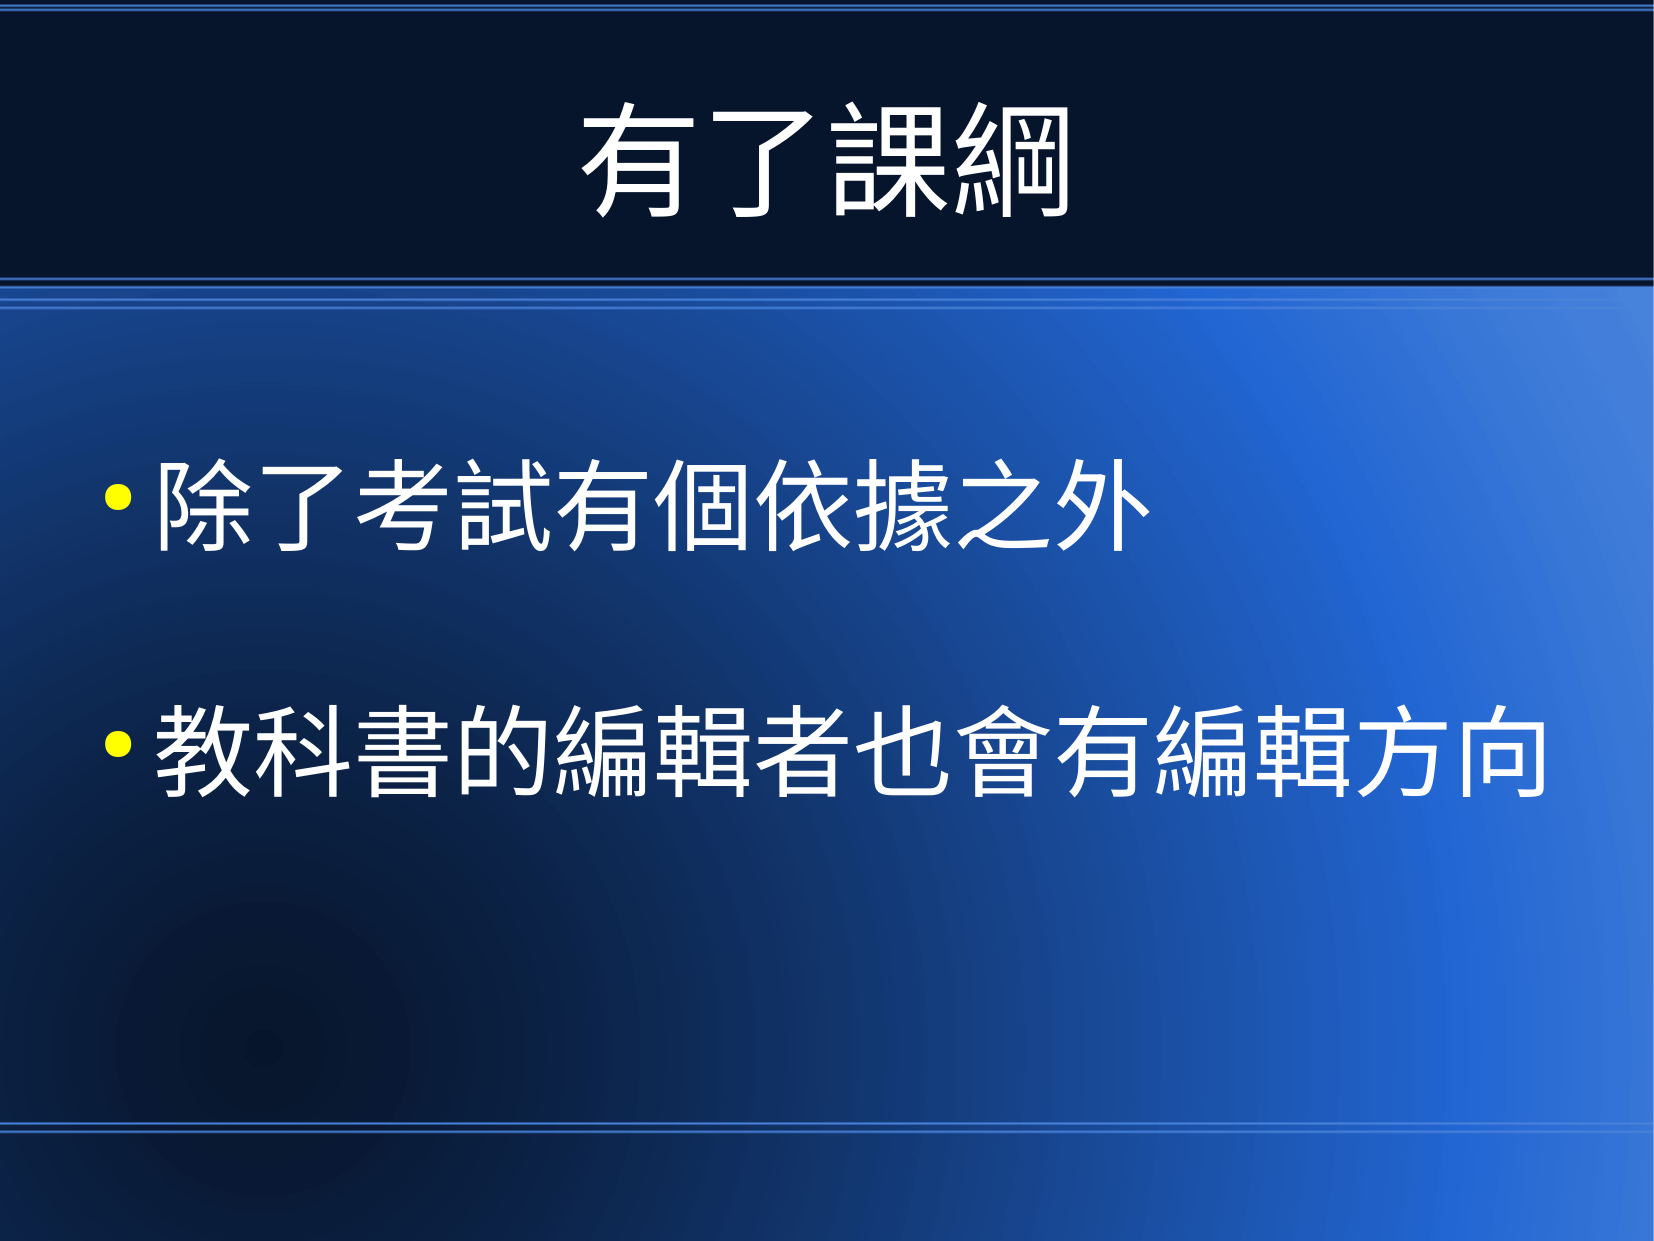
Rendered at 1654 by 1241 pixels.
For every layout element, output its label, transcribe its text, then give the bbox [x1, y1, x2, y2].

title 有了課綱 [82, 49, 1571, 257]
picture [0, 0, 1654, 1241]
list 除了考試有個依據之外 教科書的編輯者也會有編輯方向 [82, 355, 1571, 1241]
